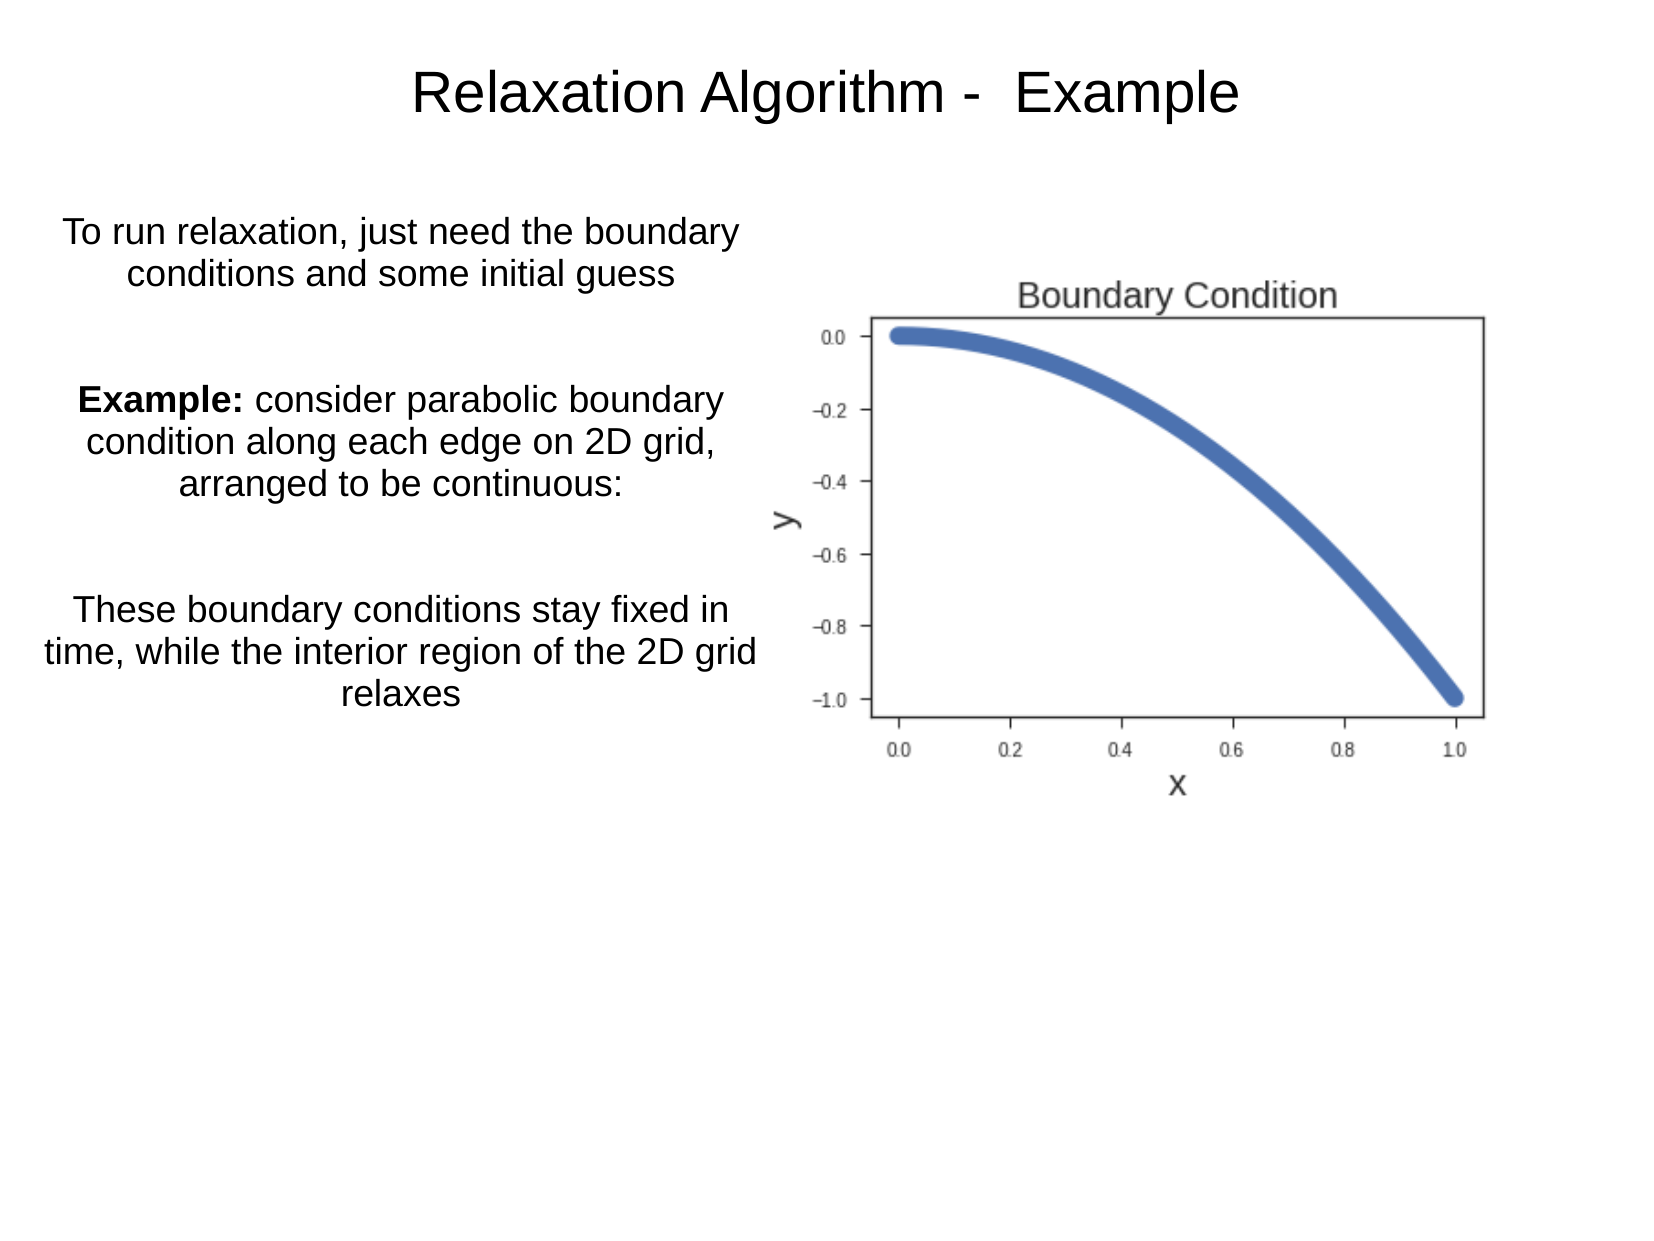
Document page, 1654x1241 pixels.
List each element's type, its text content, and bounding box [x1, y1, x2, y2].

text_box To run relaxation, just need the boundary conditions and some initial guess Example: consider parabolic boundary condition along each edge on 2D grid, arranged to be continuous: These boundary conditions stay fixed in time, while the interior region of the 2D grid relaxes [25, 202, 776, 722]
title Relaxation Algorithm - Example [82, 49, 1571, 136]
picture [756, 268, 1507, 814]
